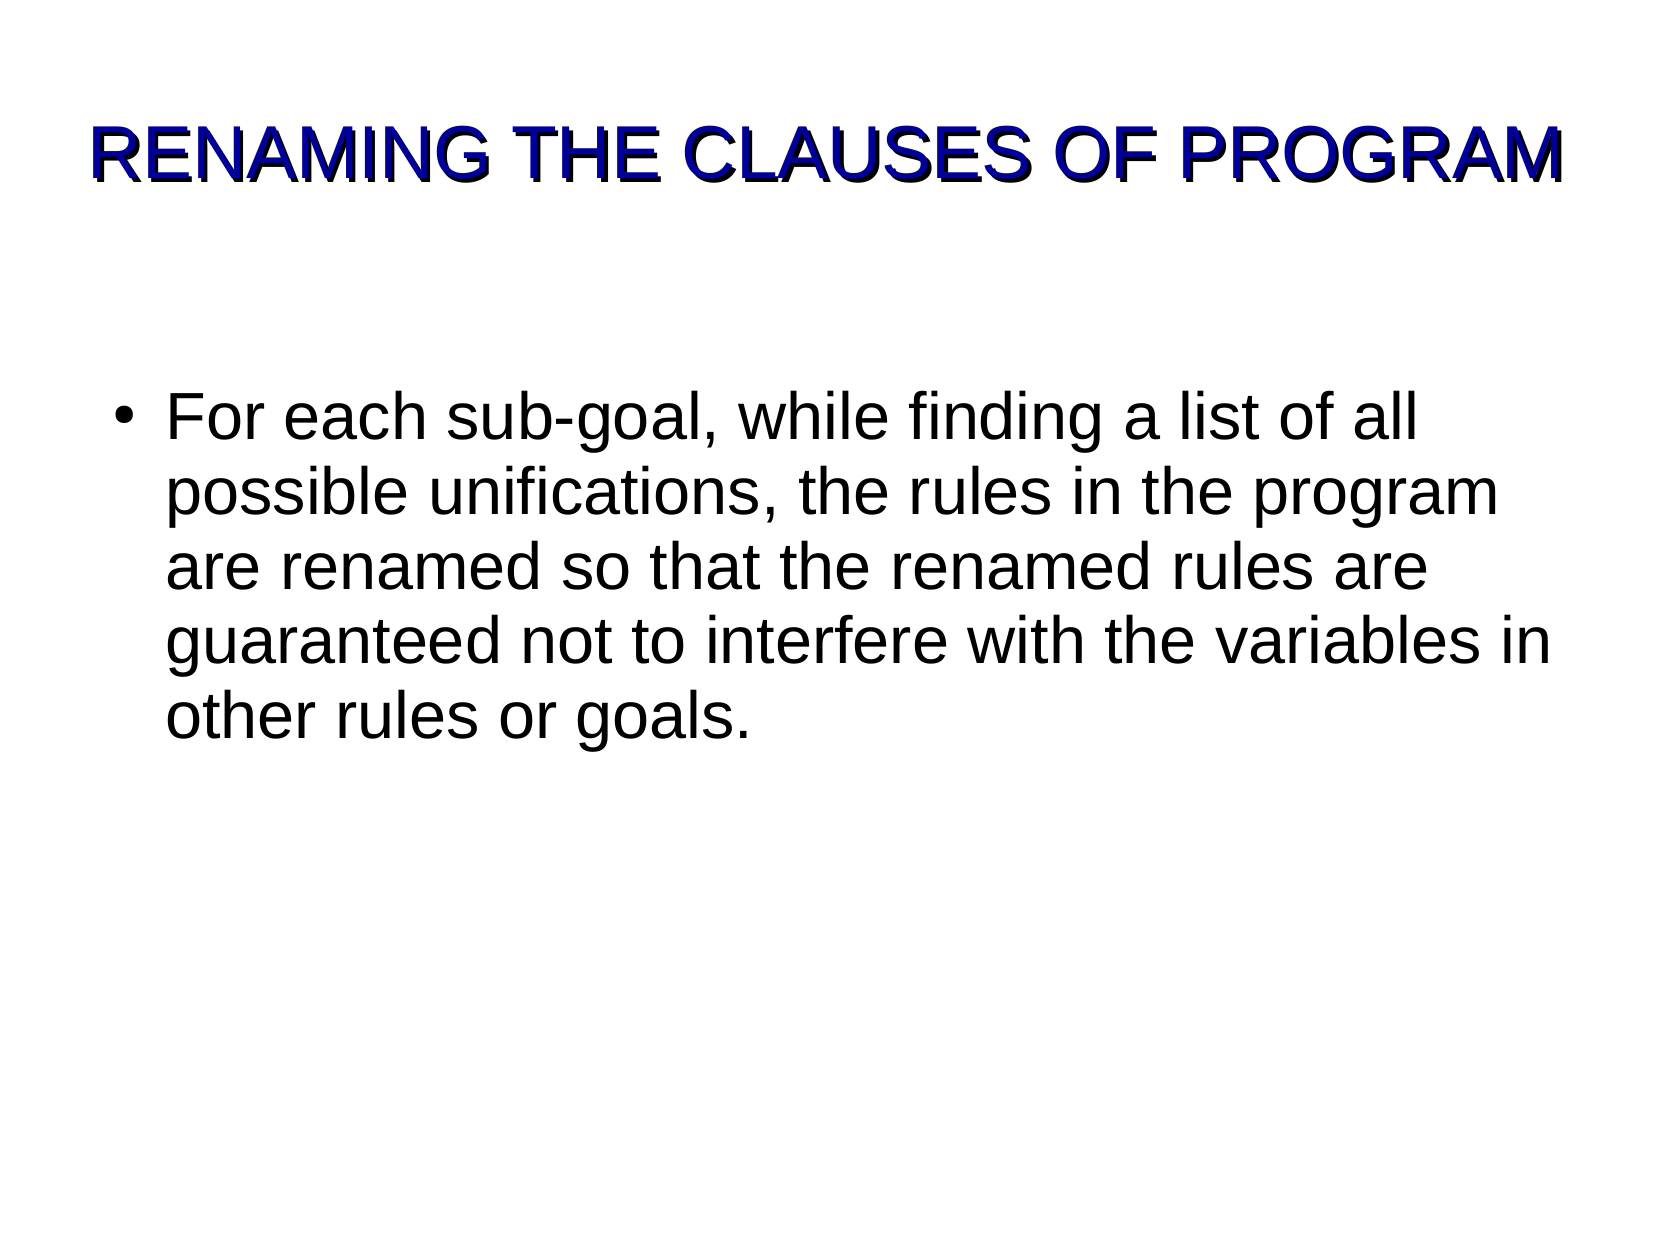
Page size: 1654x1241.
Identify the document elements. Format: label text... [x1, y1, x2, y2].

title RENAMING THE CLAUSES OF PROGRAM [82, 49, 1571, 257]
list For each sub-goal, while finding a list of all possible unifications, the rules in the program are renamed so that the renamed rules are guaranteed not to interfere with the variables in other rules or goals. [94, 379, 1583, 1099]
